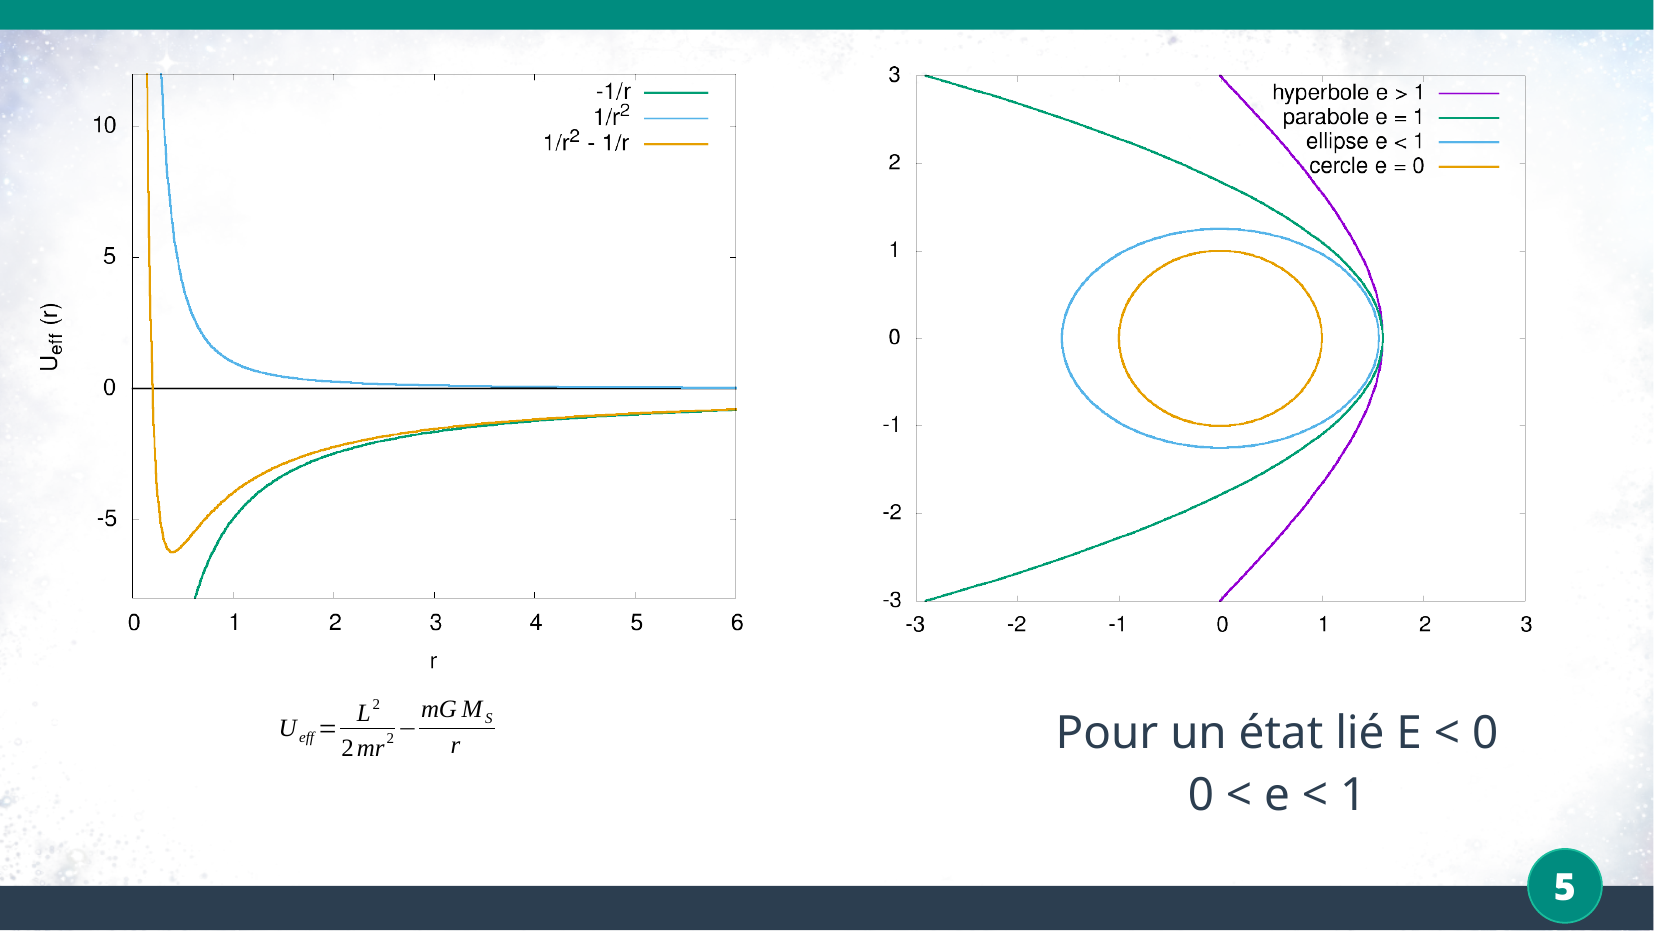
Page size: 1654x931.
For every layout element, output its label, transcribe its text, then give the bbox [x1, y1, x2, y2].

text_box Pour un état lié E < 0 0 < e < 1 [1040, 696, 1477, 827]
chart [272, 695, 502, 762]
picture [0, 30, 1654, 885]
